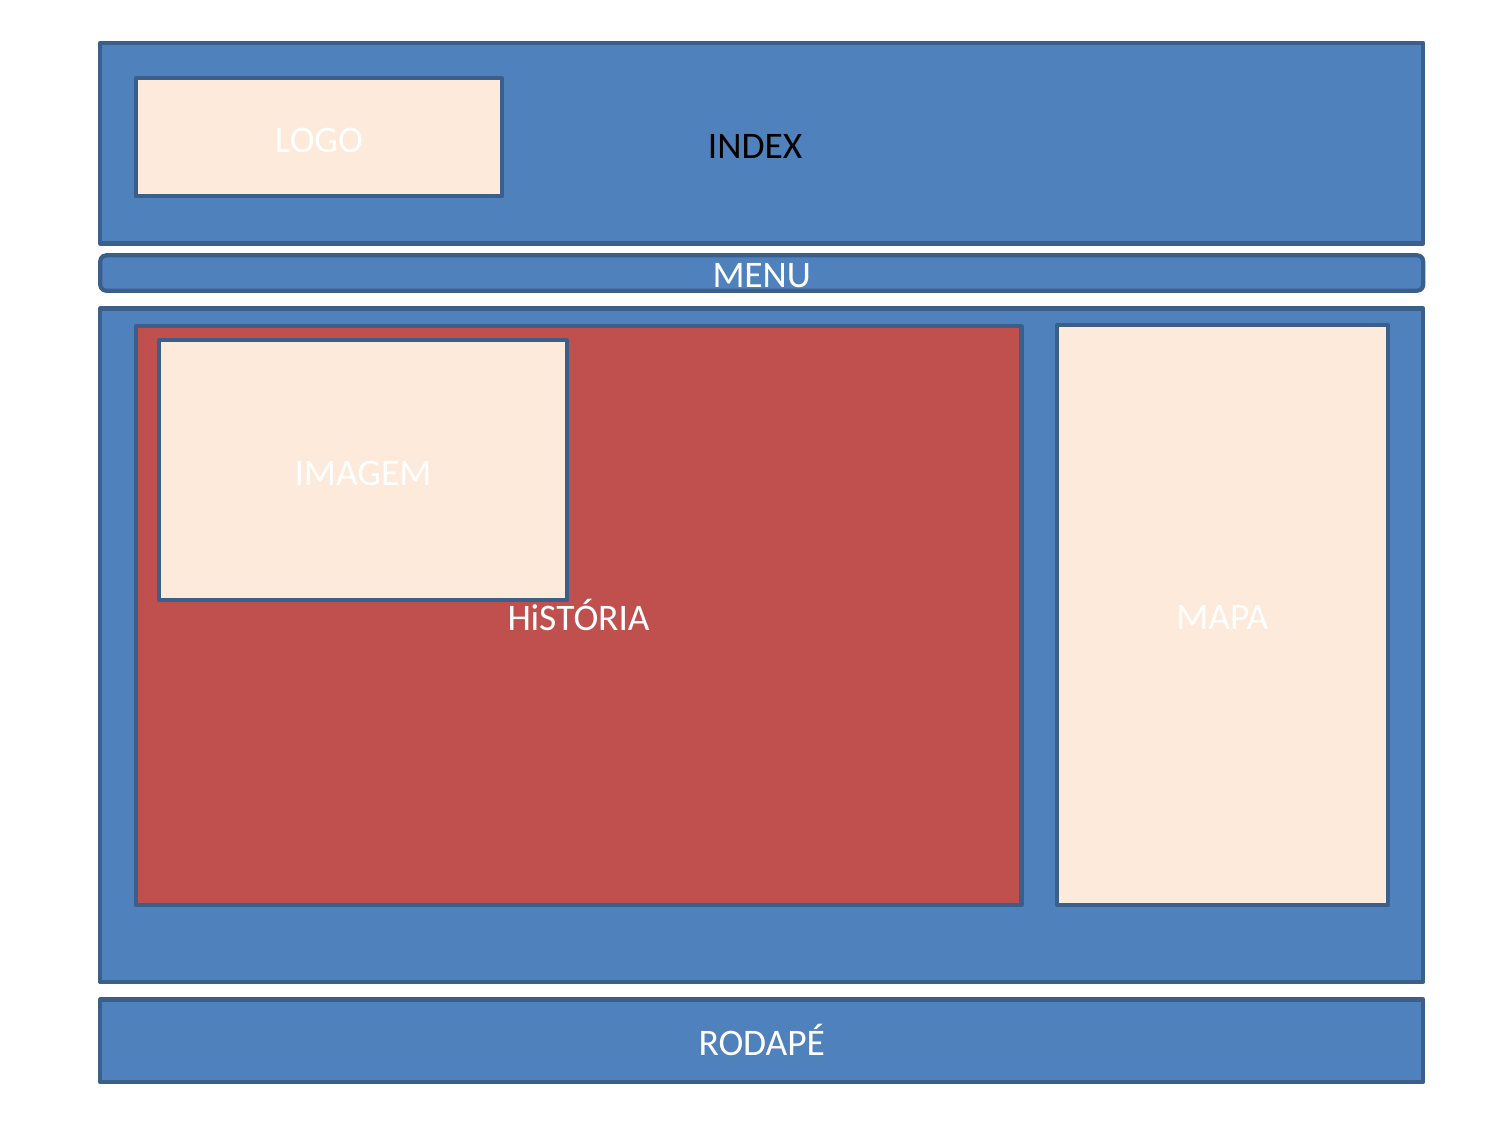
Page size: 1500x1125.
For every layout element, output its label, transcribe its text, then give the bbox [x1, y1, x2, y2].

text_box HiSTÓRIA [135, 326, 1022, 906]
text_box IMAGEM [159, 340, 567, 601]
text_box RODAPÉ [100, 999, 1424, 1083]
text_box MAPA [1057, 324, 1388, 905]
text_box [100, 308, 1424, 982]
text_box LOGO [135, 78, 502, 197]
text_box [100, 42, 1424, 244]
text_box INDEX [653, 113, 866, 174]
text_box MENU [100, 255, 1424, 291]
